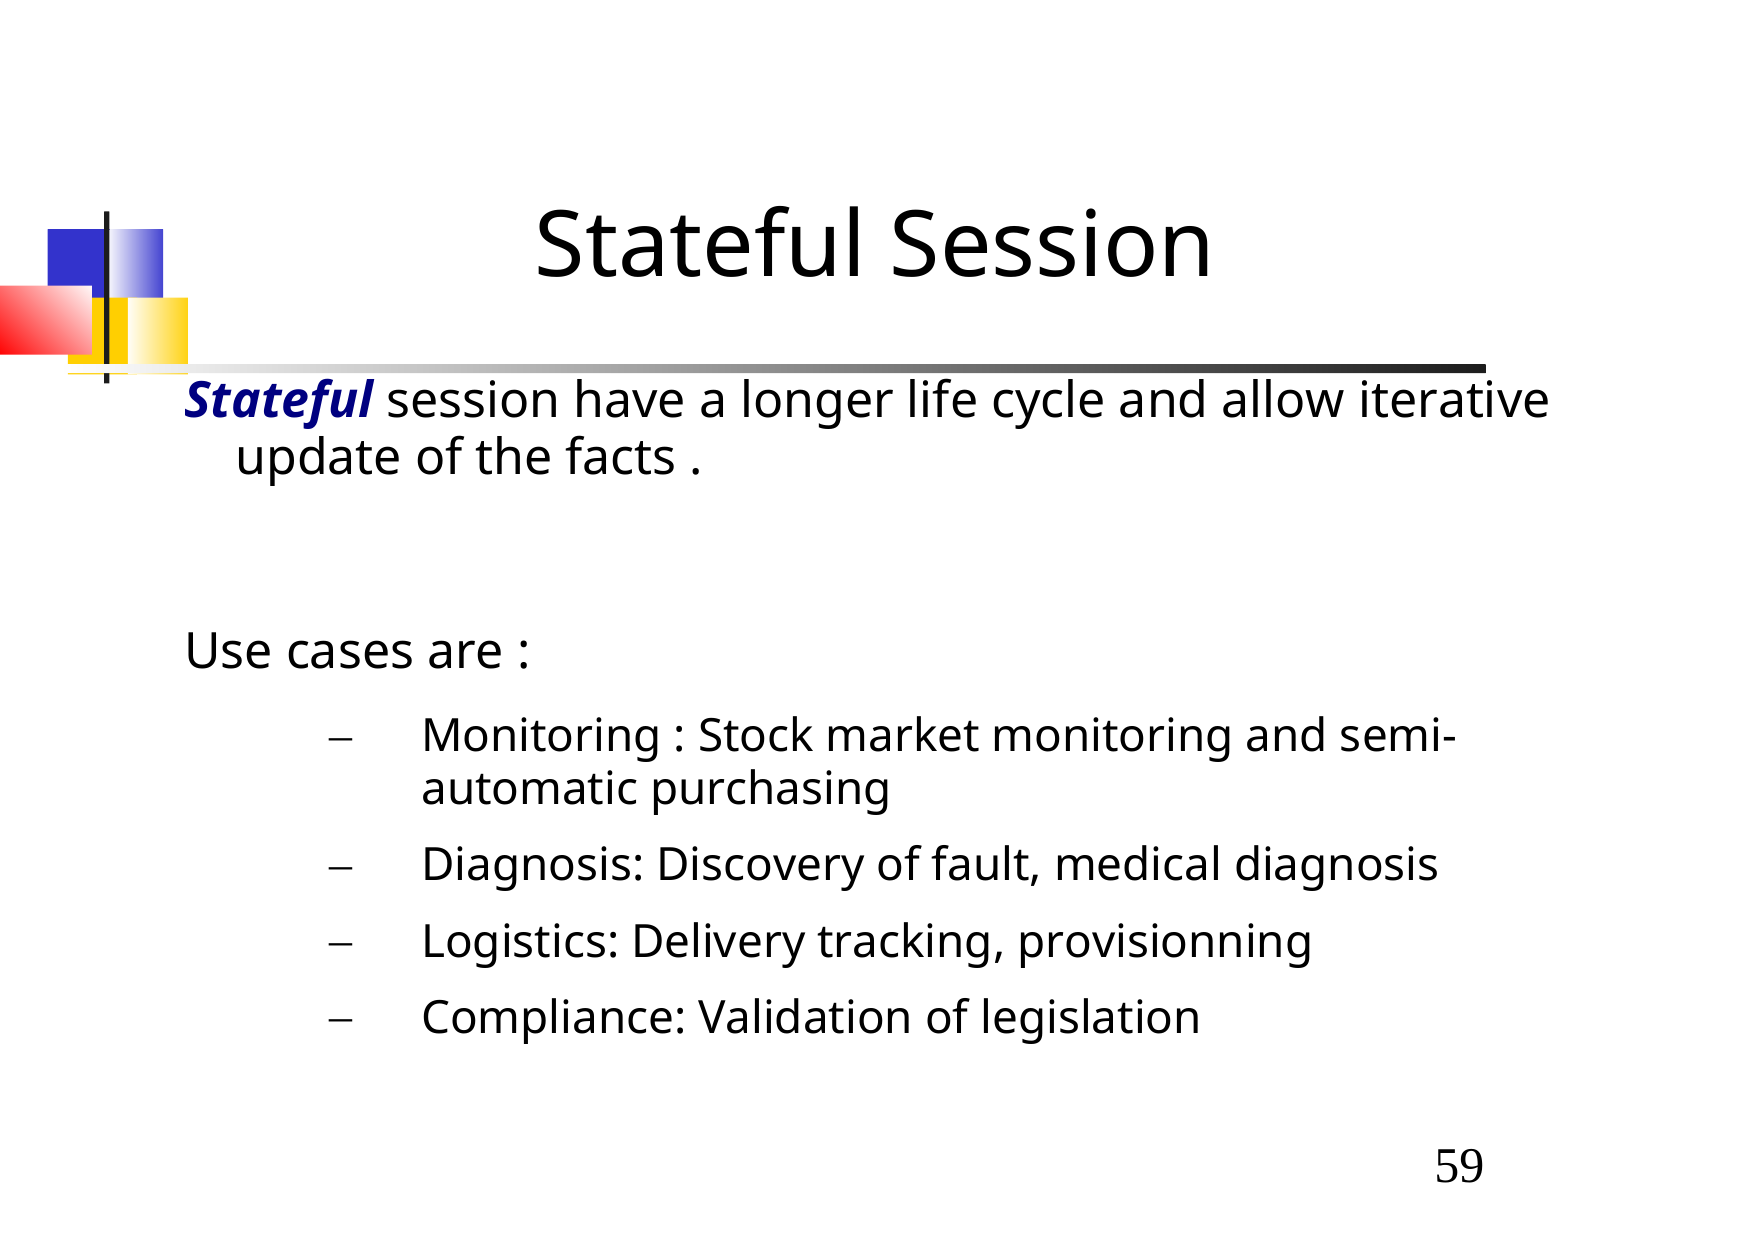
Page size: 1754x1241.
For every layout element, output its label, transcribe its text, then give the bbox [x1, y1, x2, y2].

title Stateful Session [179, 147, 1573, 344]
list Stateful session have a longer life cycle and allow iterative update of the facts . Use cases are : Monitoring : Stock market monitoring and semi-automatic purchasing Diagnosis: Discovery of fault, medical diagnosis Logistics: Delivery tracking, provisionning Compliance: Validation of legislation [179, 371, 1573, 1157]
